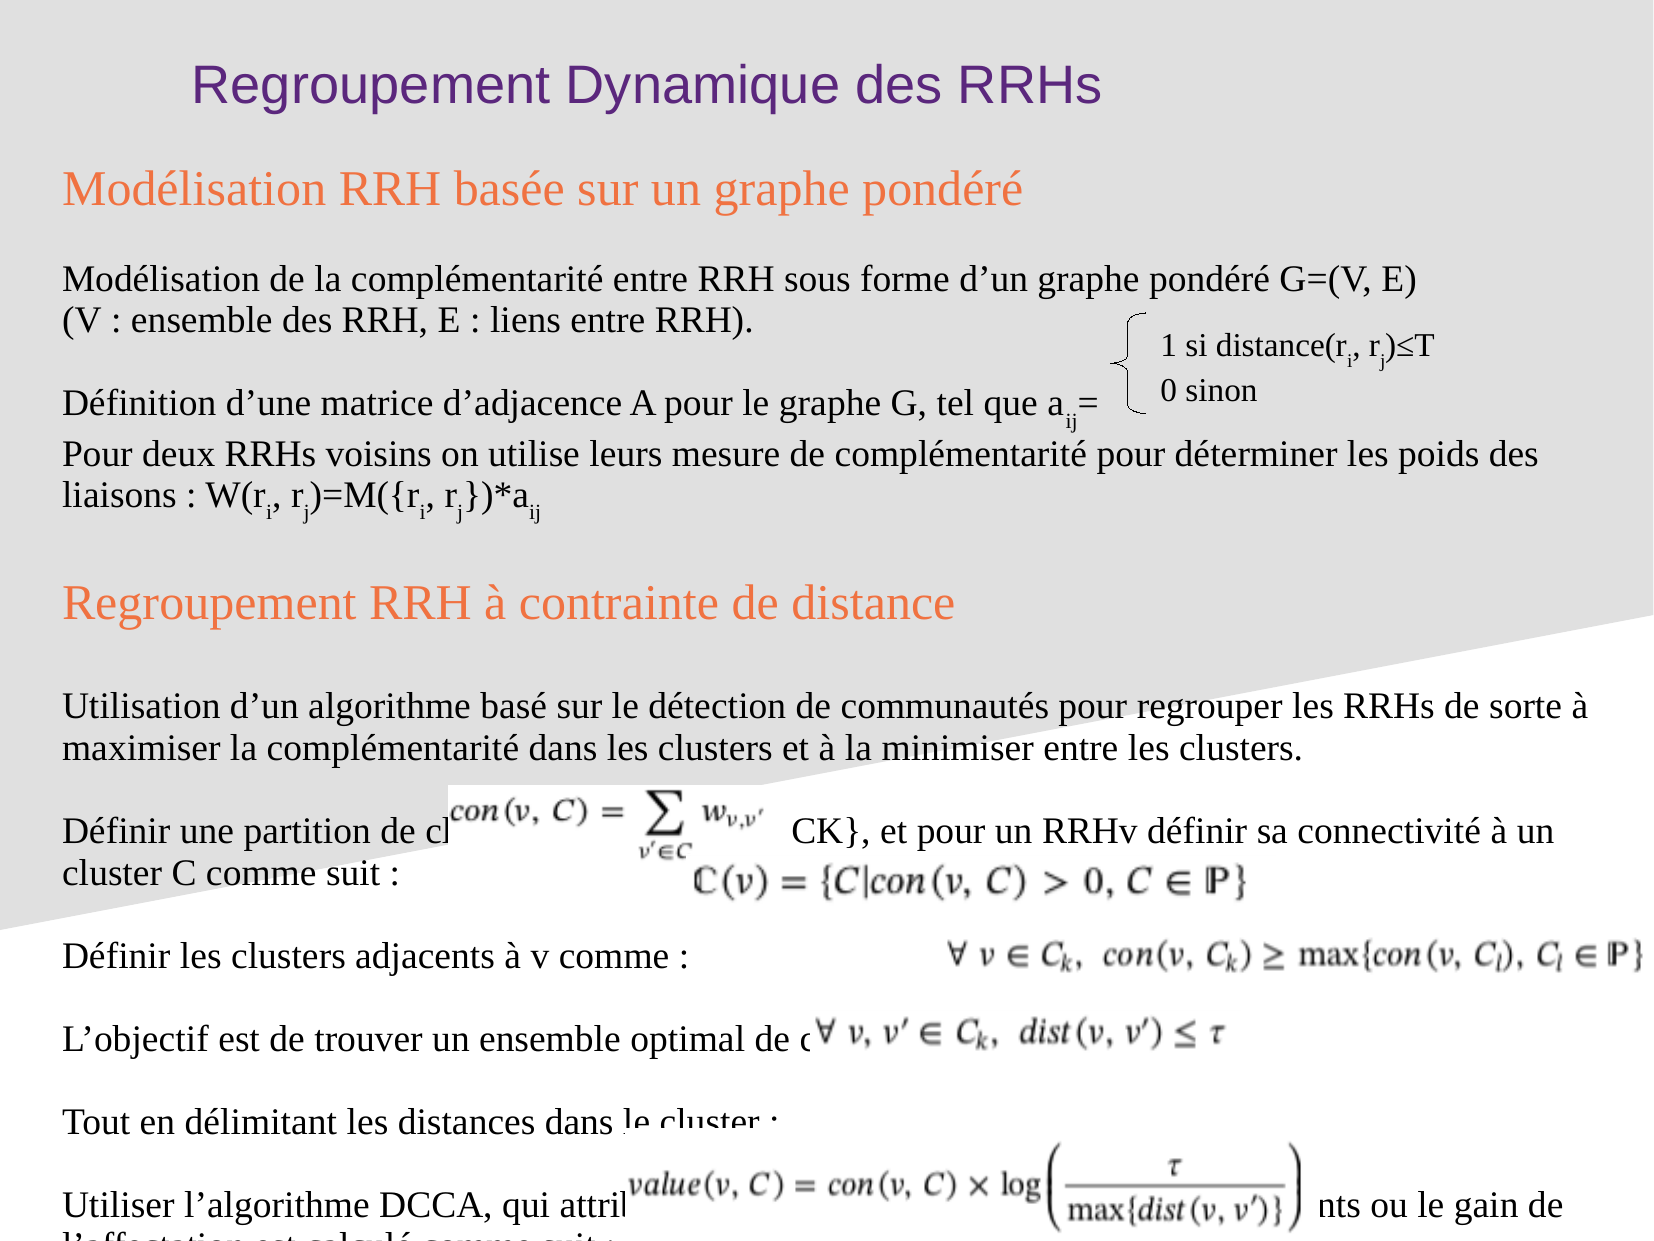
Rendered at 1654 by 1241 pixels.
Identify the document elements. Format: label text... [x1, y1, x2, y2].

picture [625, 1128, 1320, 1241]
text_box 1 si distance(ri, rj)≤T 0 sinon [1145, 318, 1489, 413]
picture [810, 1009, 1241, 1057]
picture [448, 785, 1276, 910]
text_box Regroupement Dynamique des RRHs [11, 47, 1607, 123]
chart [631, 613, 750, 673]
text_box Modélisation RRH basée sur un graphe pondéré Modélisation de la complémentarité entre RRH sous forme d’un graphe pondéré G=(V, E) (V : ensemble des RRH, E : liens entre RRH). Définition d’une matrice d’adjacence A pour le graphe G, tel que aij= Pour deux RRHs voisins on utilise leurs mesure de complémentarité pour déterminer les poids des liaisons : W(ri, rj)=M({ri, rj})*aij Regroupement RRH à contrainte de distance Utilisation d’un algorithme basé sur le détection de communautés pour regrouper les RRHs de sorte à maximiser la complémentarité dans les clusters et à la minimiser entre les clusters. Définir une partition de clusters P={C1, C2, …, CK}, et pour un RRHv définir sa connectivité à un cluster C comme suit : Définir les clusters adjacents à v comme : L’objectif est de trouver un ensemble optimal de cluster P : Tout en délimitant les distances dans le cluster : Utiliser l’algorithme DCCA, qui attribue itérativement des RRHs au clusters adjacents ou le gain de l’affectation est calculé comme suit : [47, 153, 1607, 1241]
picture [944, 932, 1651, 981]
